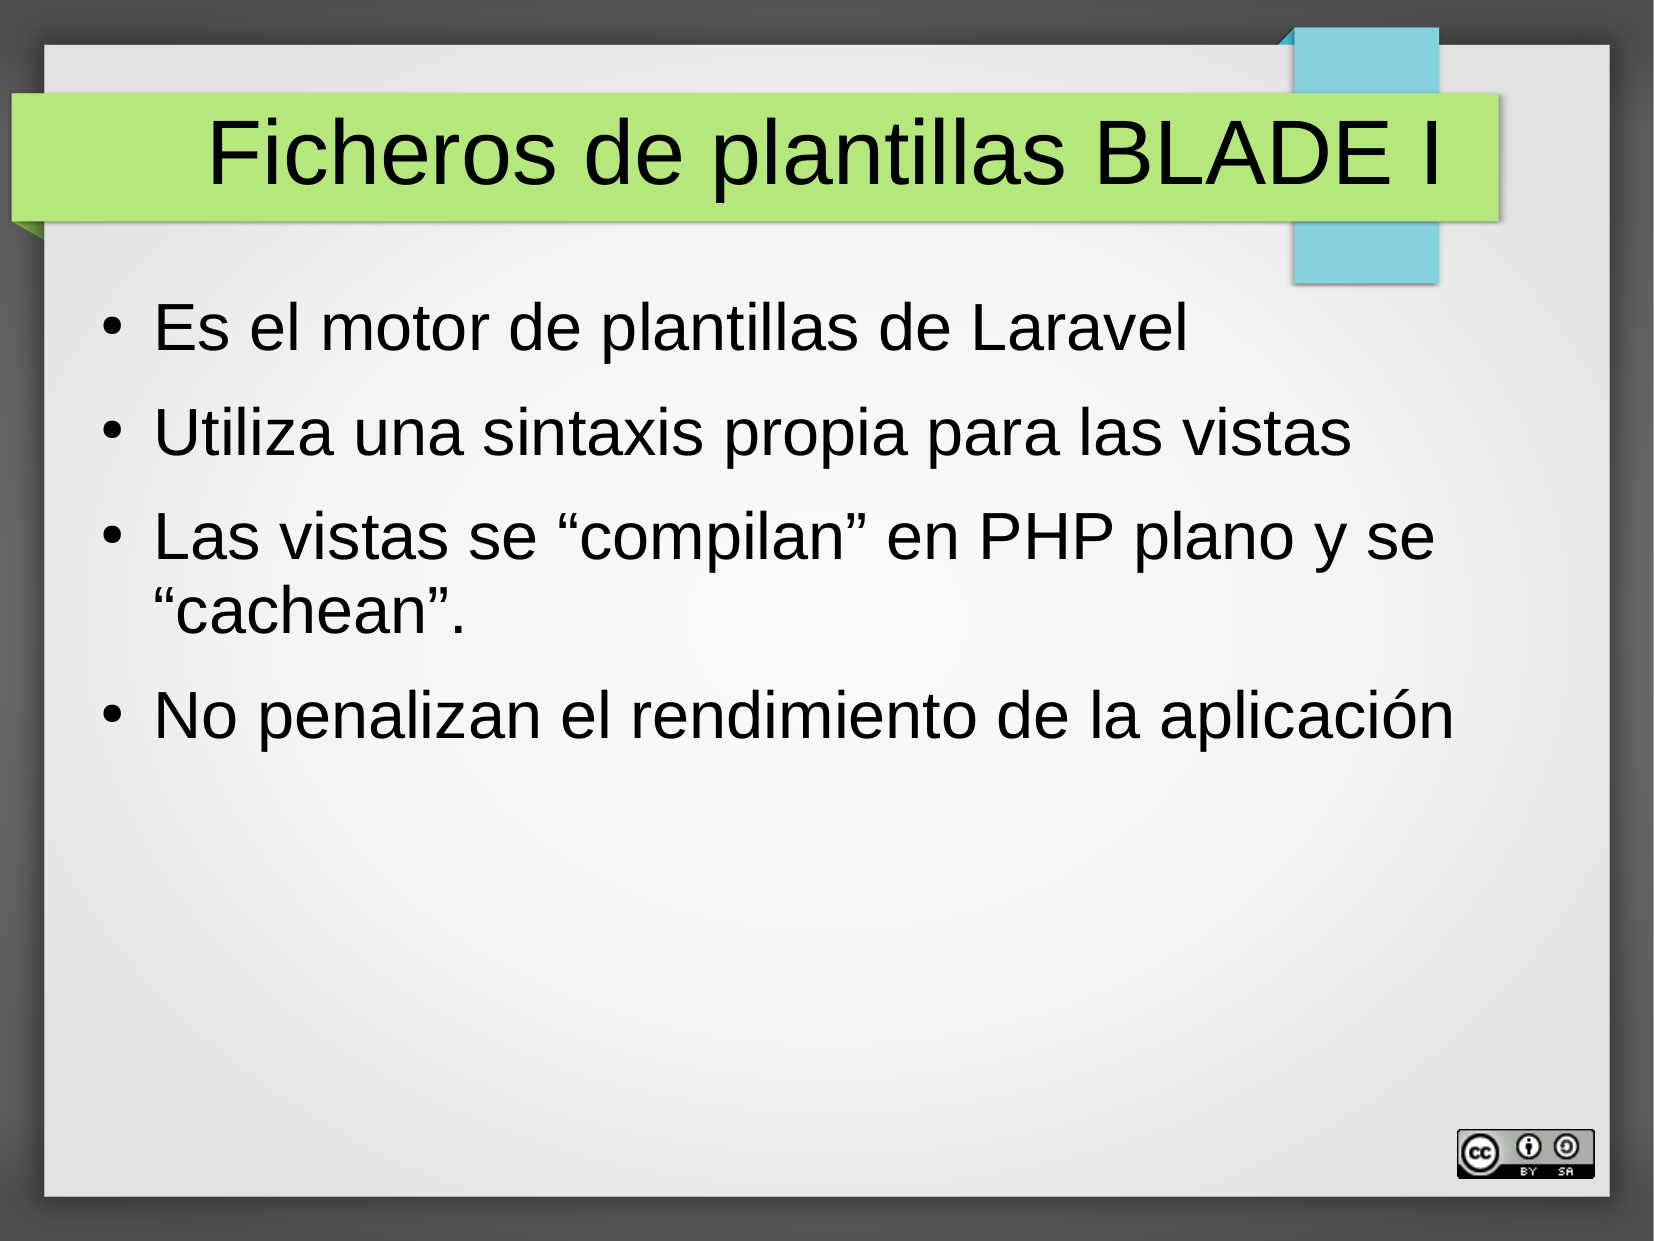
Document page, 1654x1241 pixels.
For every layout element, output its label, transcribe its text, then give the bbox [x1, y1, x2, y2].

list Es el motor de plantillas de Laravel Utiliza una sintaxis propia para las vistas Las vistas se “compilan” en PHP plano y se “cachean”. No penalizan el rendimiento de la aplicación [82, 290, 1571, 1010]
picture [0, 0, 1654, 1241]
title Ficheros de plantillas BLADE I [82, 49, 1571, 257]
